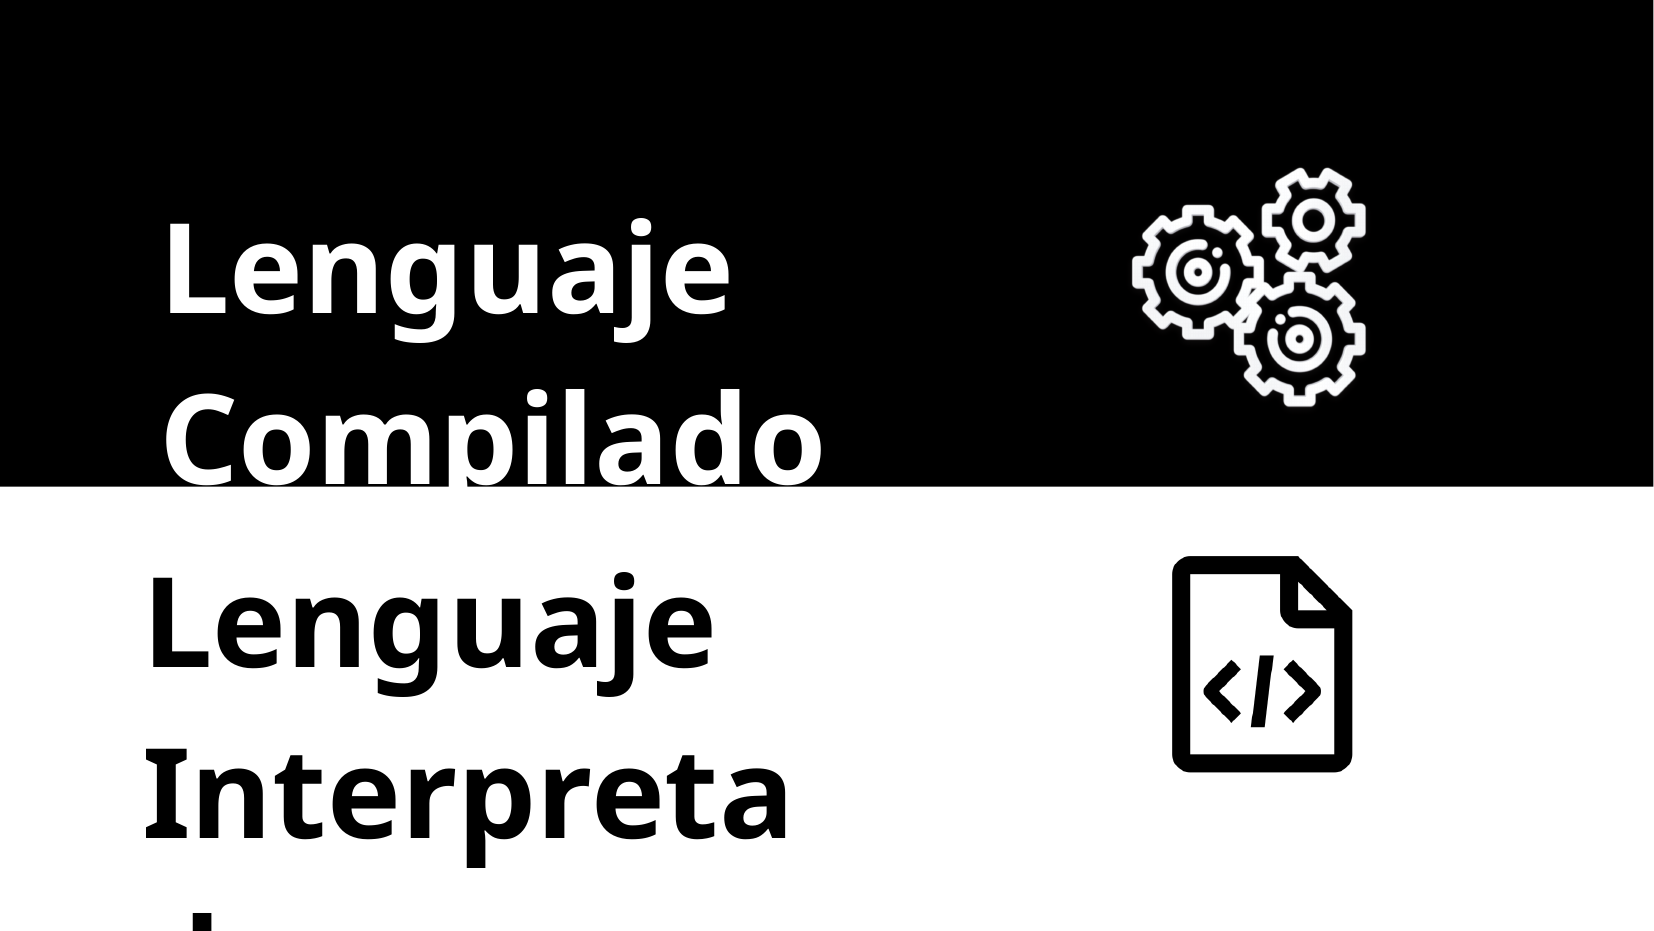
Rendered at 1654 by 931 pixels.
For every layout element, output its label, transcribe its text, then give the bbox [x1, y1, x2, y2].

text_box Lenguaje Interpretado [127, 526, 861, 793]
text_box [695, 439, 722, 470]
text_box [618, 452, 642, 472]
text_box Lenguaje Compilado [144, 172, 848, 439]
text_box [467, 439, 493, 470]
text_box [0, 0, 1654, 487]
picture [1127, 529, 1397, 799]
picture [1100, 138, 1398, 443]
text_box [263, 439, 291, 470]
text_box [774, 439, 802, 470]
